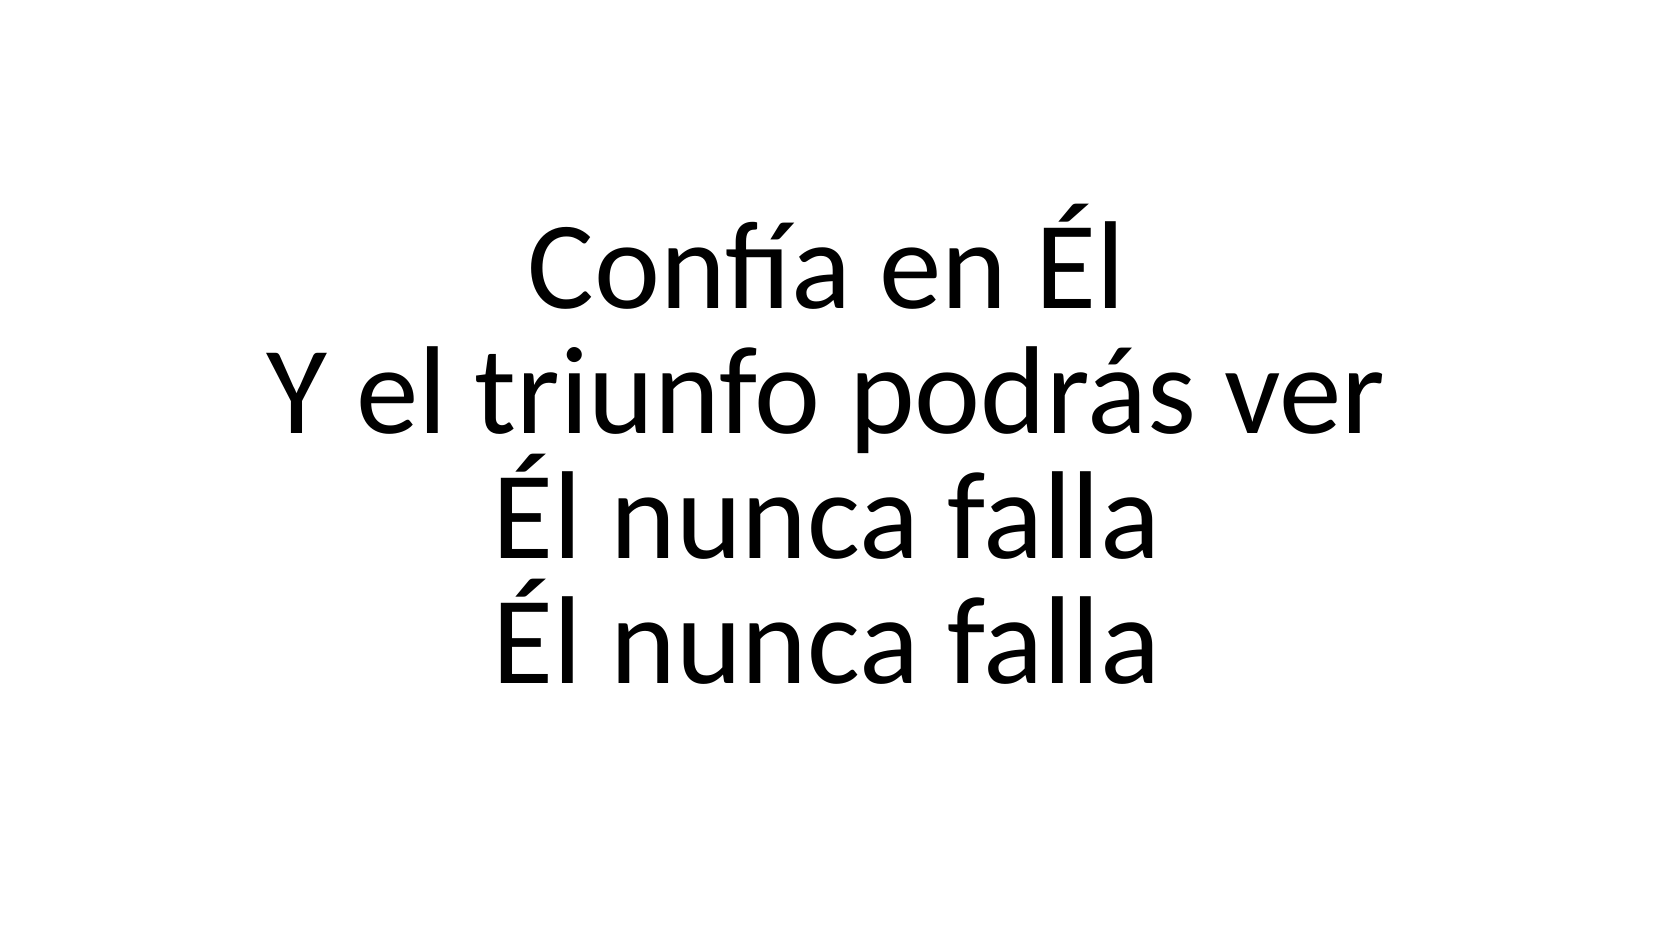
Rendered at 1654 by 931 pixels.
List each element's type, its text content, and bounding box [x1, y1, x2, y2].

title Confía en Él Y el triunfo podrás ver Él nunca falla Él nunca falla [0, 0, 1654, 931]
